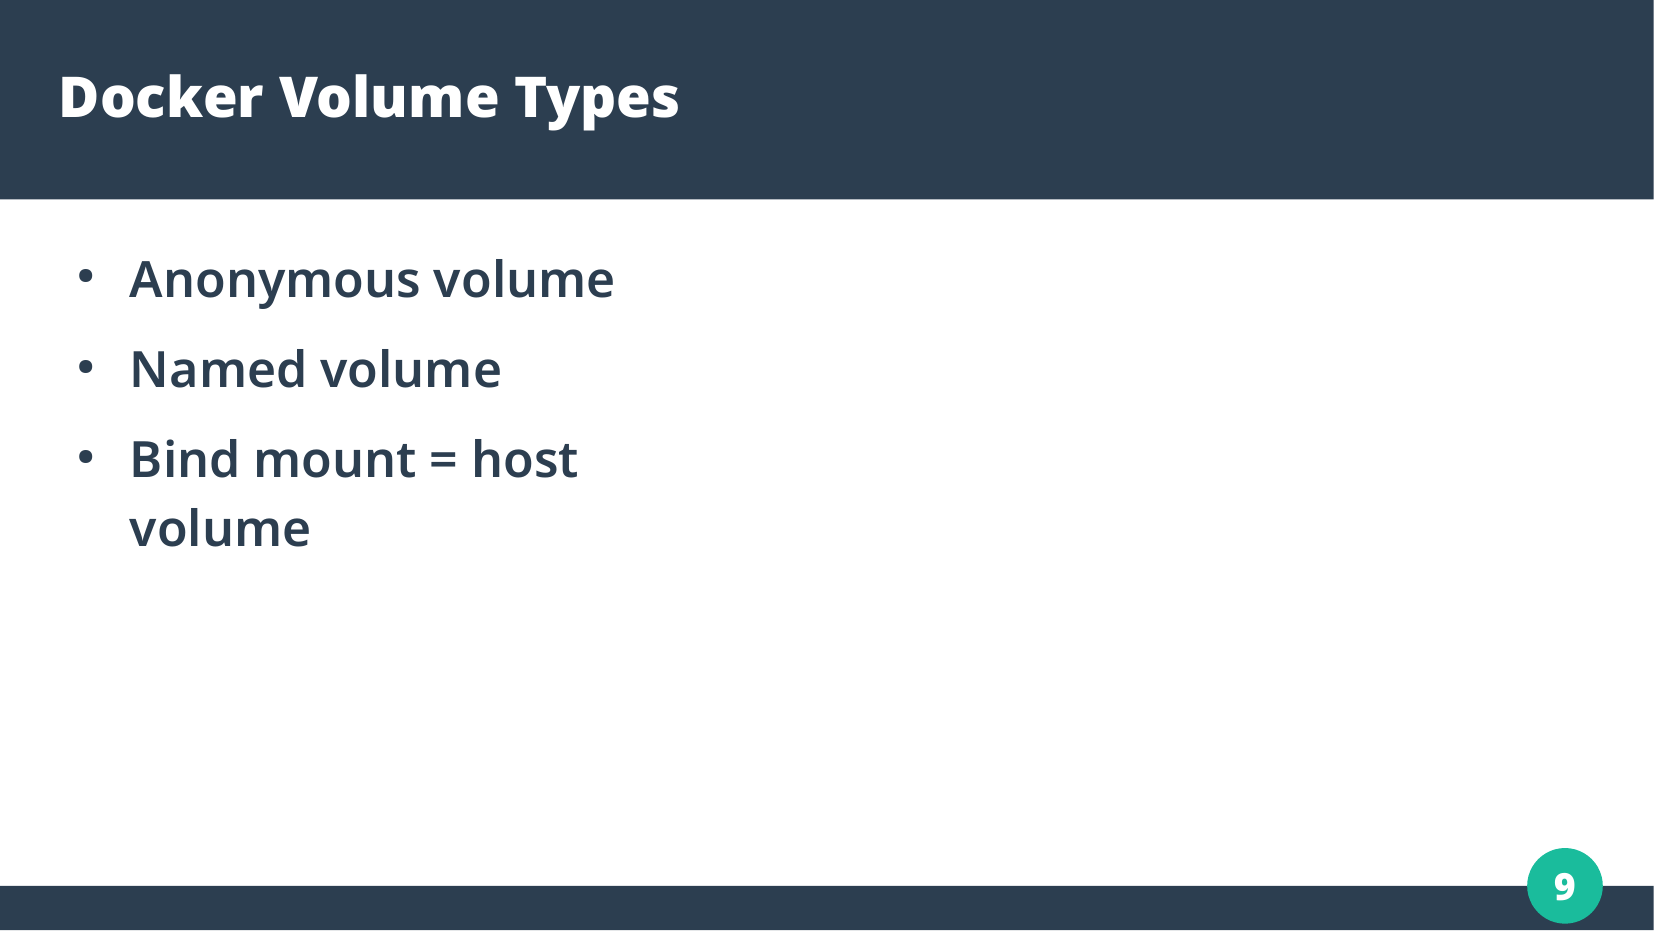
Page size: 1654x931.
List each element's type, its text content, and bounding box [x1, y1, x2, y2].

title Docker Volume Types [59, 37, 1595, 156]
list Anonymous volume Named volume Bind mount = host volume [59, 243, 709, 864]
